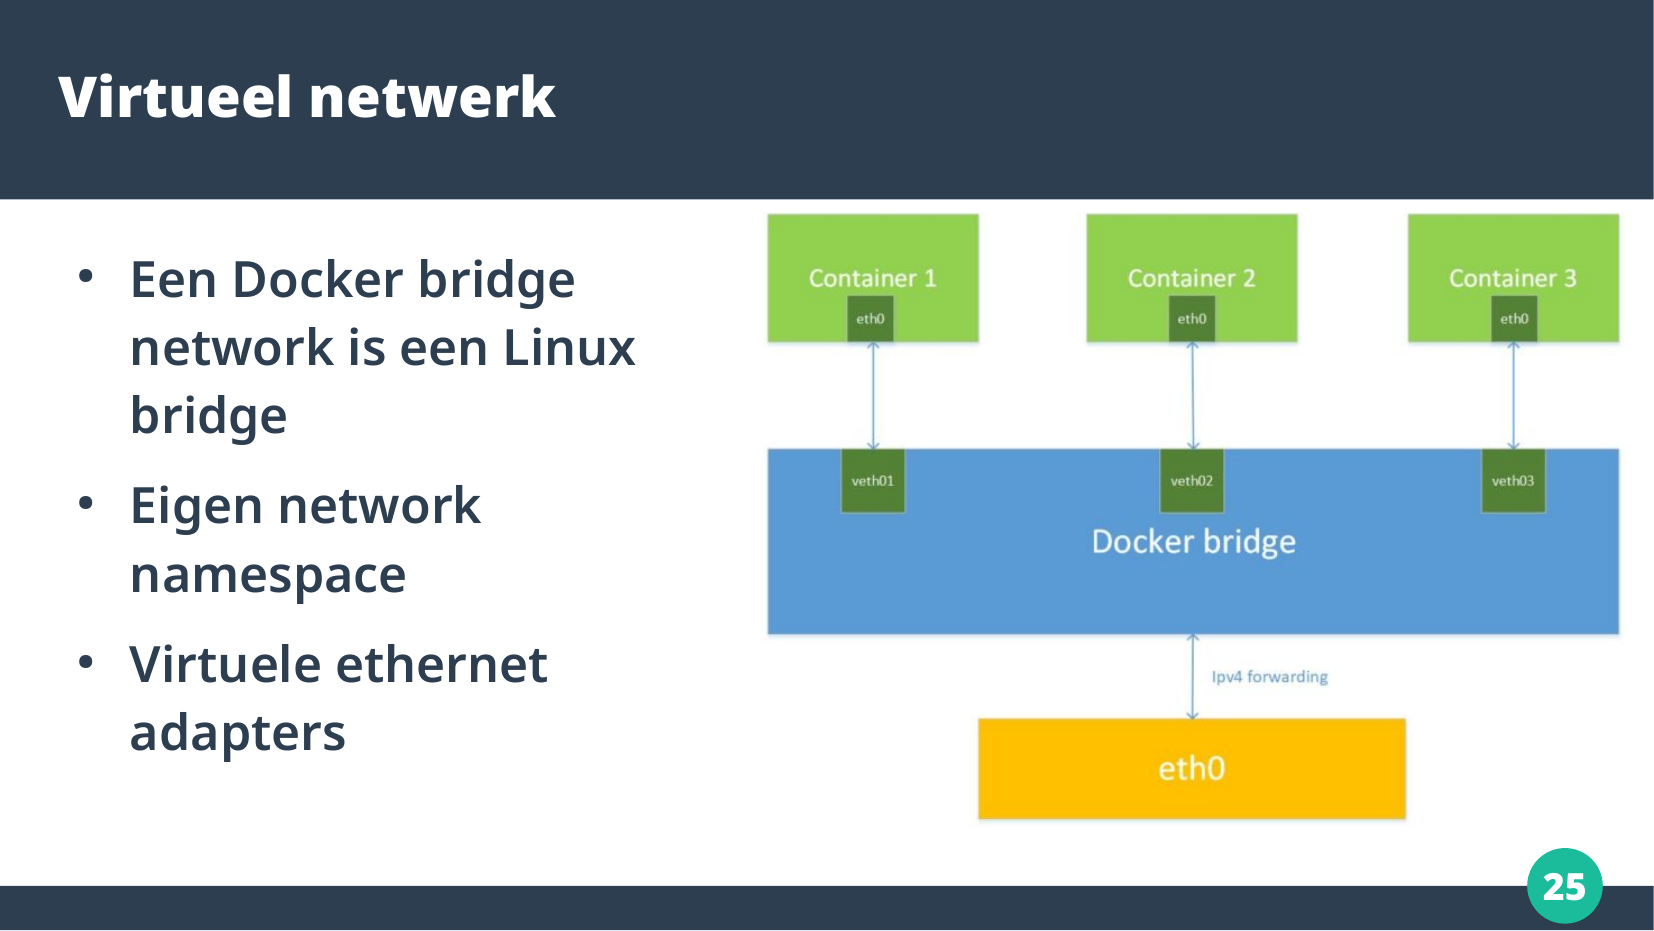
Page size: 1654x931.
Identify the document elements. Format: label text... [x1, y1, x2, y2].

picture [763, 212, 1625, 827]
title Virtueel netwerk [59, 37, 1595, 156]
list Een Docker bridge network is een Linux bridge Eigen network namespace Virtuele ethernet adapters [59, 243, 739, 864]
